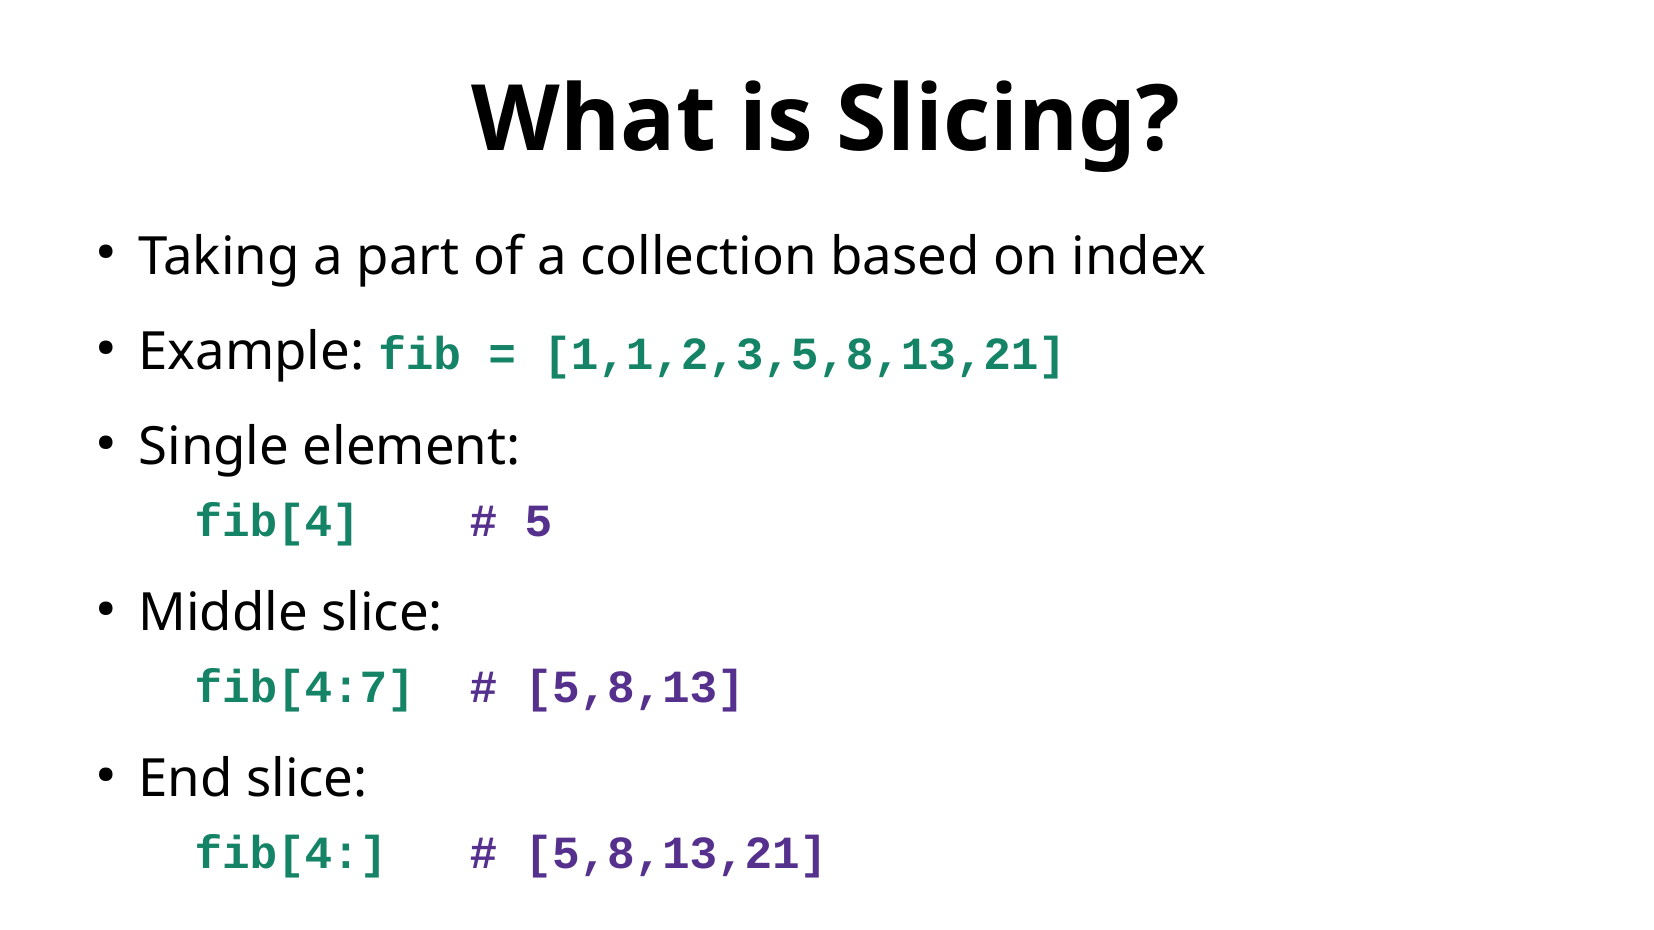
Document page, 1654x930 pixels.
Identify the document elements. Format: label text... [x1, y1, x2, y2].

title What is Slicing? [82, 37, 1571, 193]
list Taking a part of a collection based on index Example: fib = [1,1,2,3,5,8,13,21] Single element: fib[4] # 5 Middle slice: fib[4:7] # [5,8,13] End slice: fib[4:] # [5,8,13,21] [82, 217, 1571, 884]
